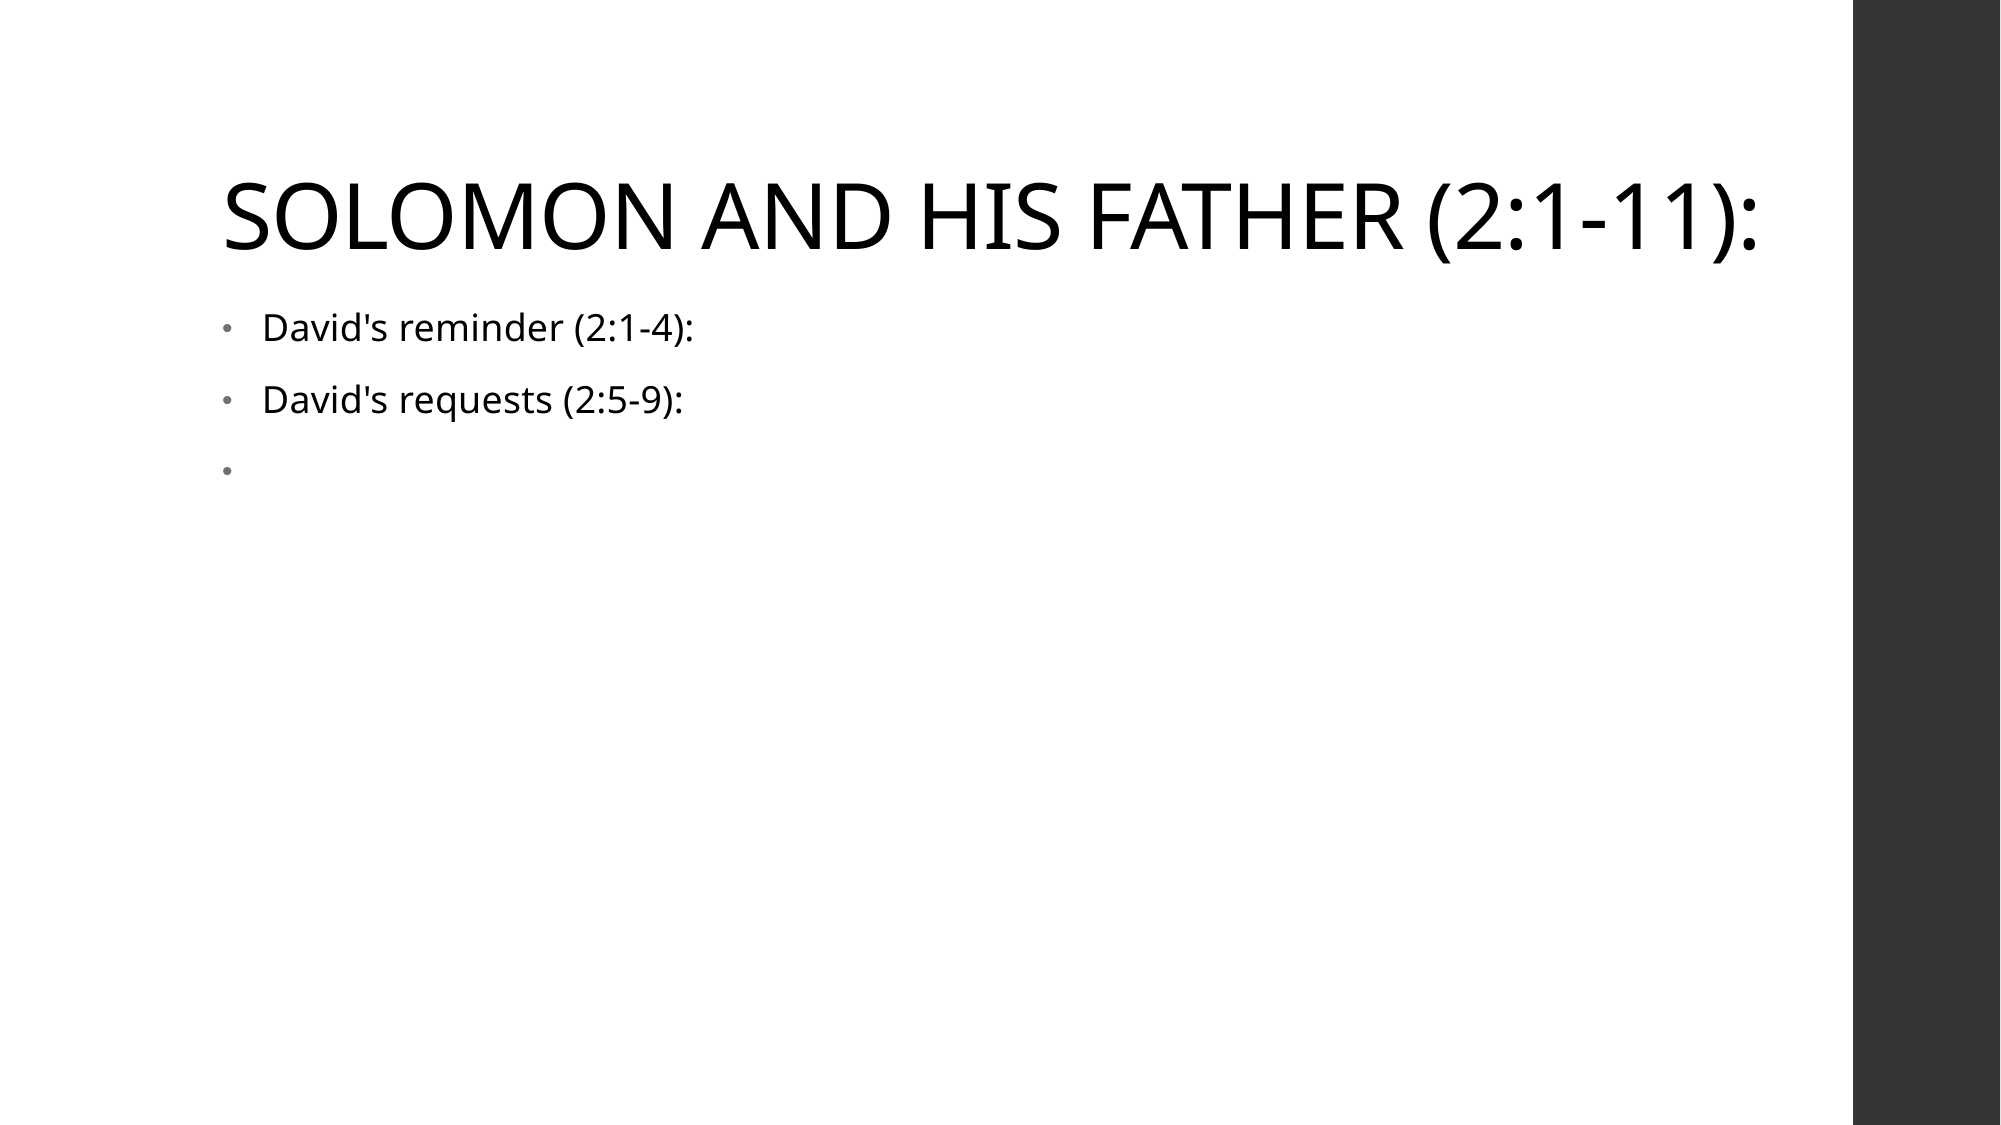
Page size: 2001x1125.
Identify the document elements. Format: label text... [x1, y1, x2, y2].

list David's reminder (2:1-4): David's requests (2:5-9): [206, 299, 1617, 1014]
title SOLOMON AND HIS FATHER (2:1-11): [206, 60, 1797, 278]
